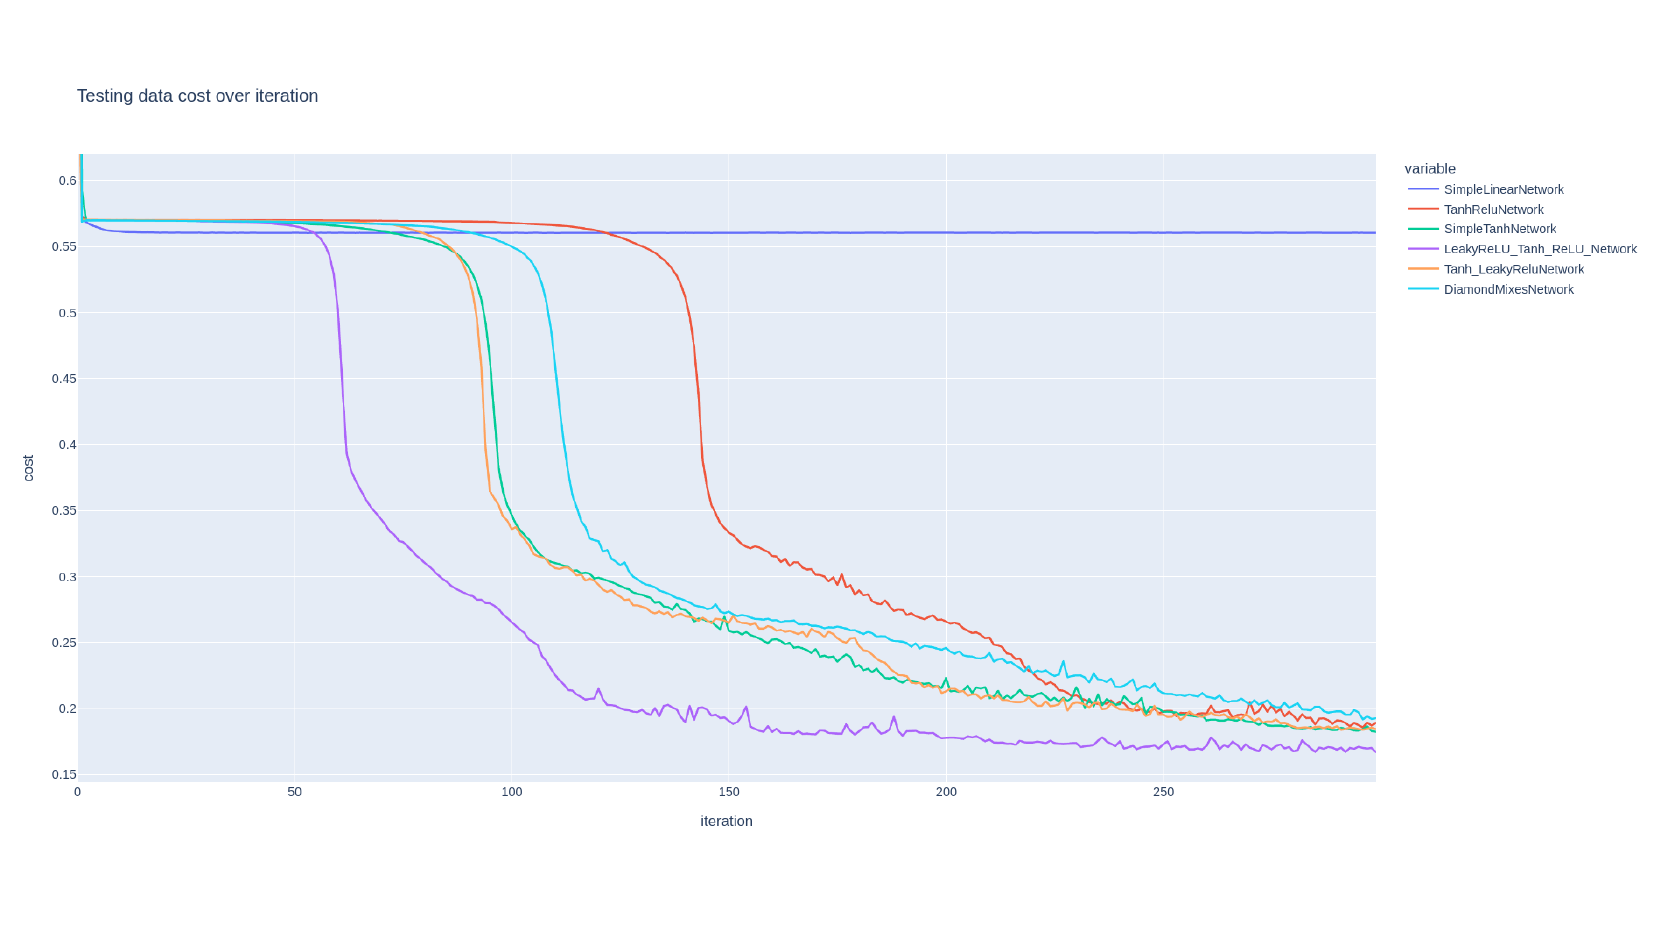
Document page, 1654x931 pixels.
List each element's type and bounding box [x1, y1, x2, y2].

picture [0, 74, 1654, 844]
